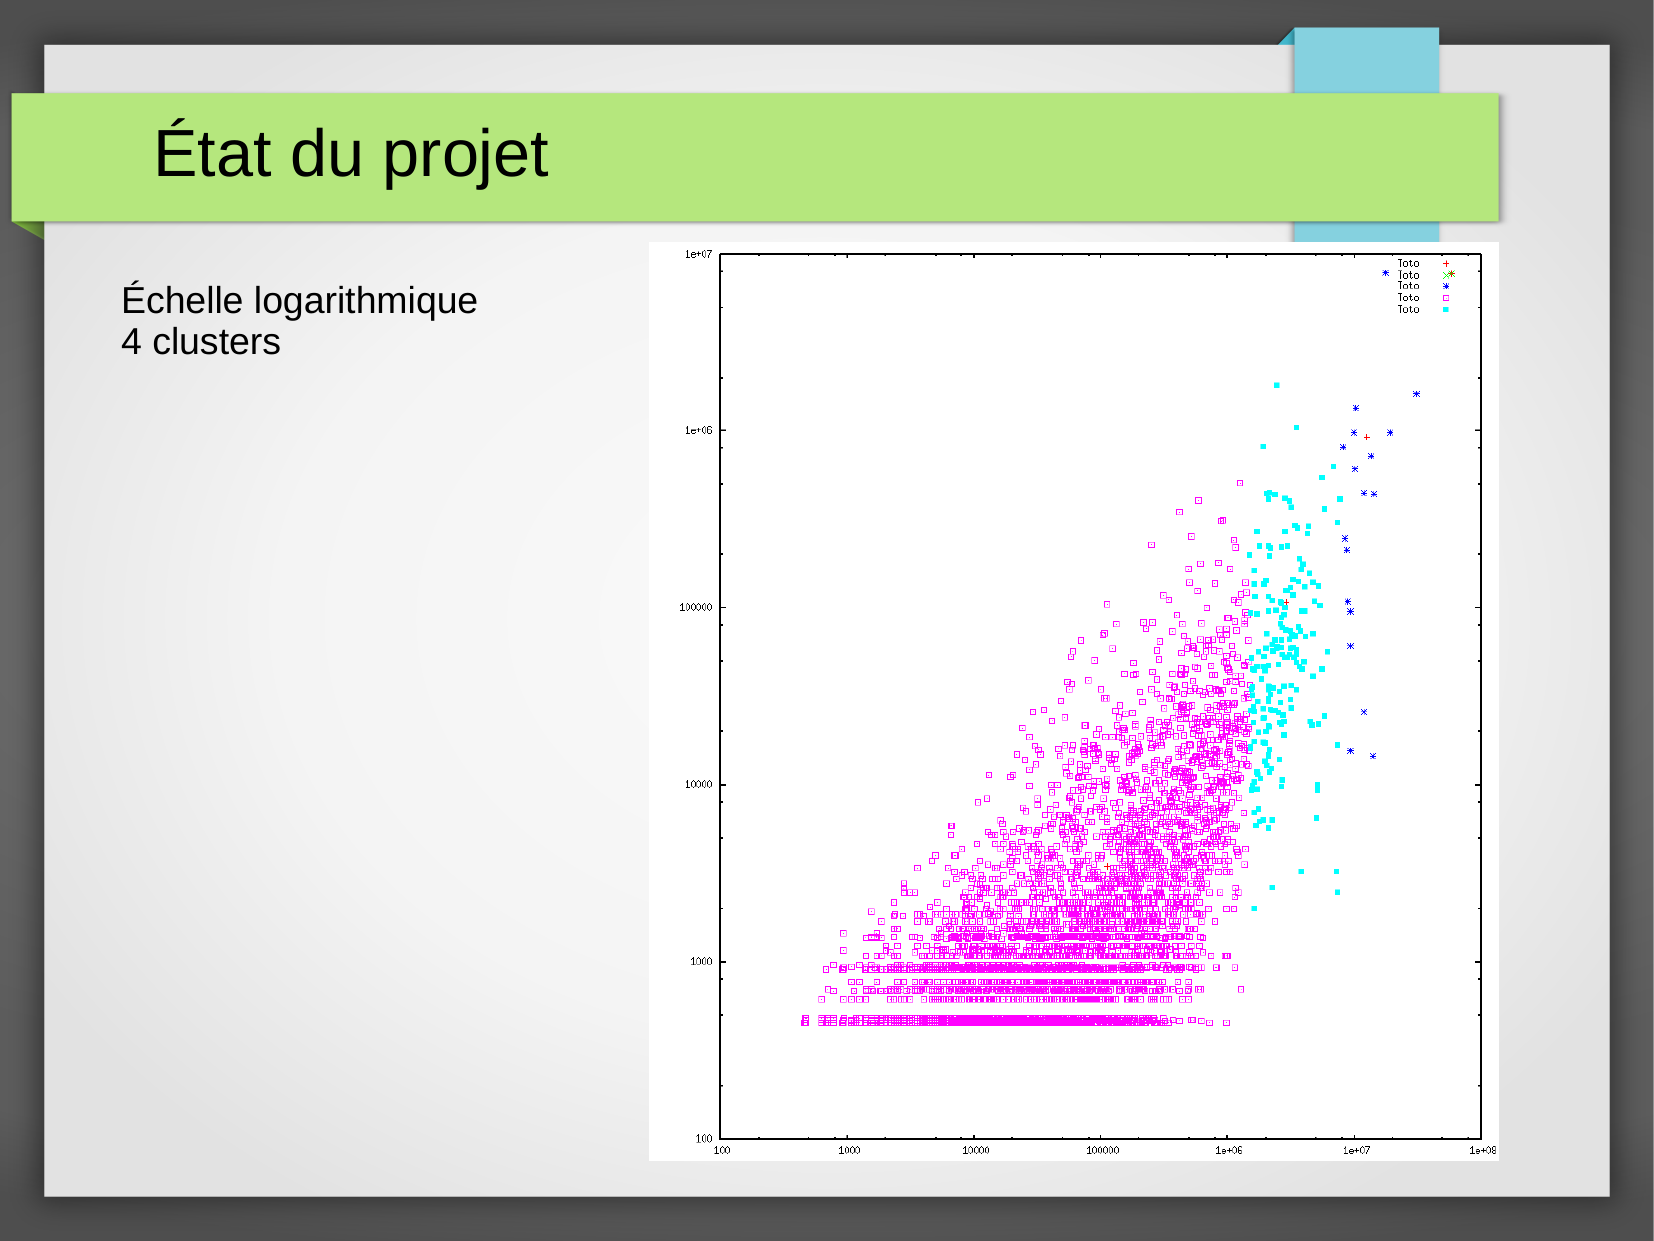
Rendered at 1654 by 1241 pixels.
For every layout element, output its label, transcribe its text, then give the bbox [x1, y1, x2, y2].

text_box Échelle logarithmique 4 clusters [106, 271, 638, 371]
title État du projet [82, 94, 1264, 213]
picture [0, 0, 1654, 1241]
